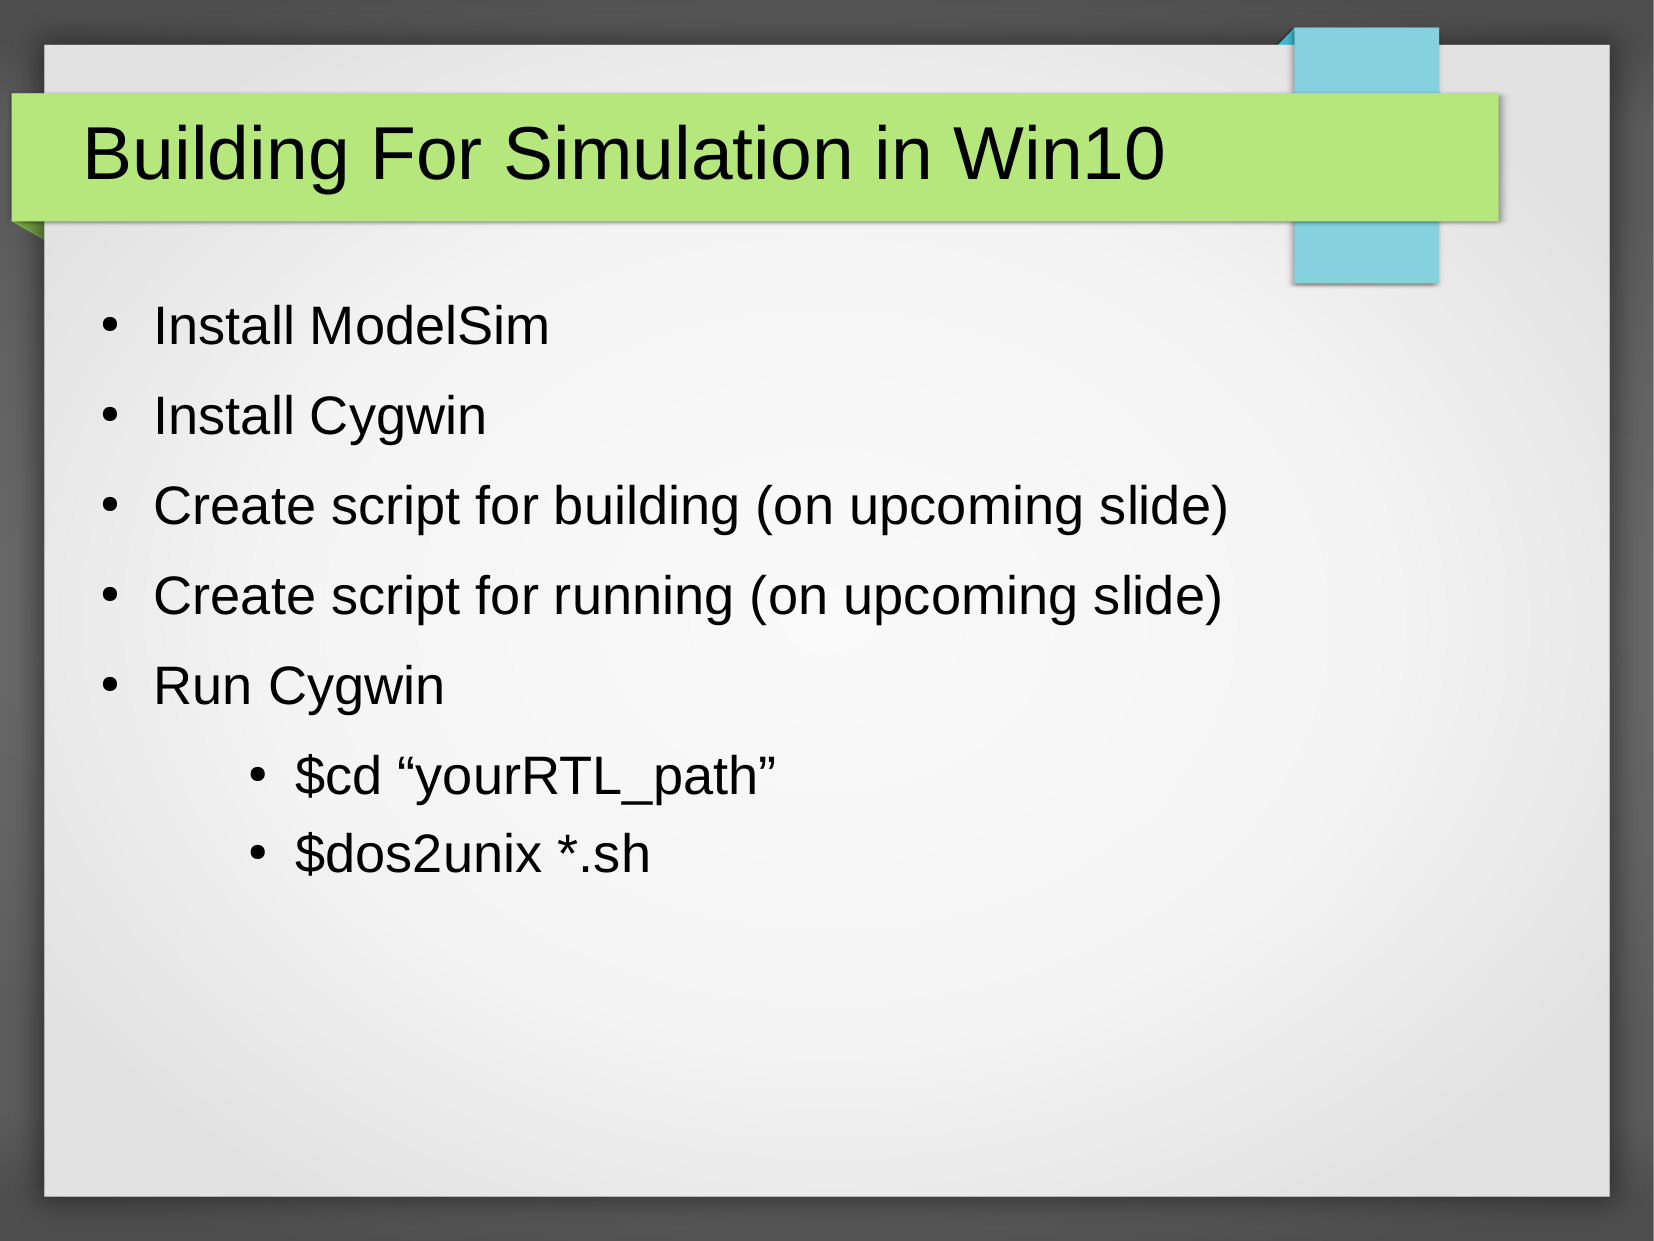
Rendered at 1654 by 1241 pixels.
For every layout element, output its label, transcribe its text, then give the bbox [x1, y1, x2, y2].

list Install ModelSim Install Cygwin Create script for building (on upcoming slide) Create script for running (on upcoming slide) Run Cygwin $cd “yourRTL_path” $dos2unix *.sh [82, 295, 1571, 1015]
picture [0, 0, 1654, 1241]
title Building For Simulation in Win10 [82, 94, 1264, 213]
